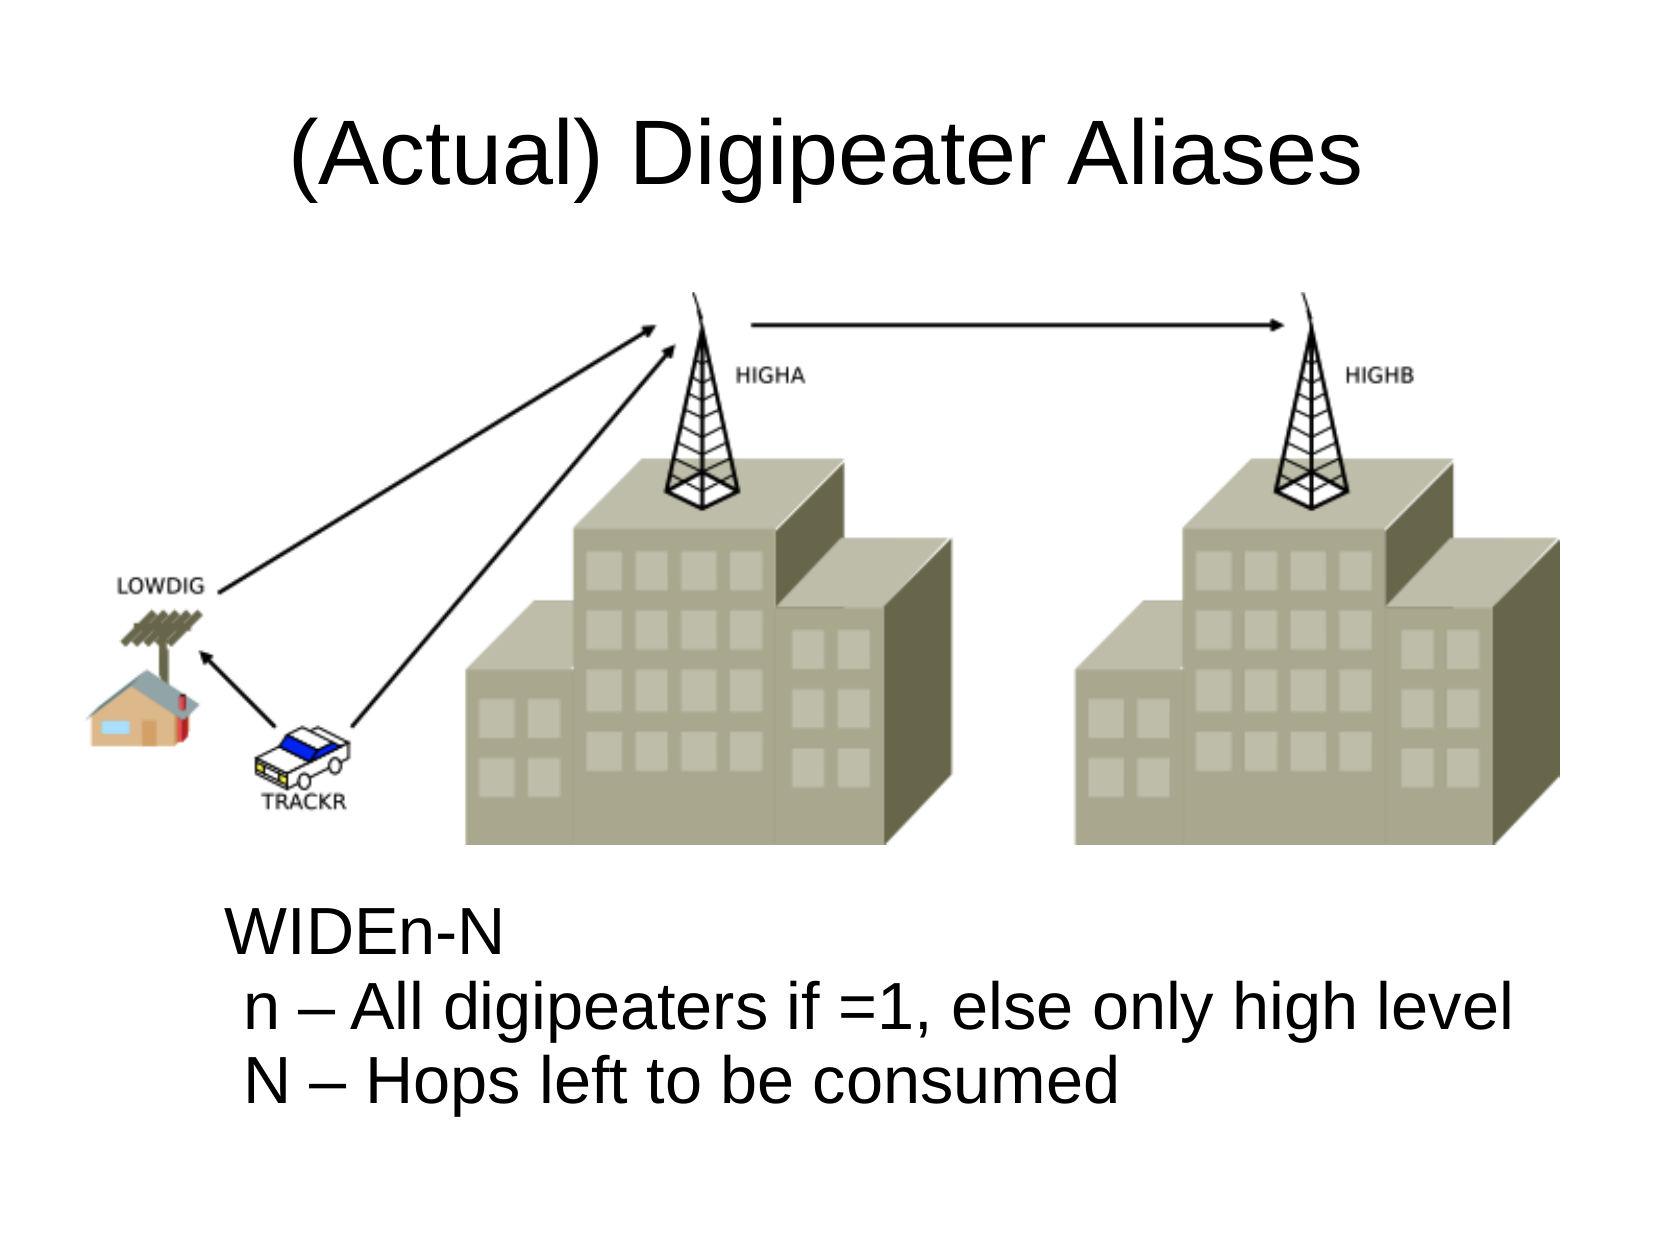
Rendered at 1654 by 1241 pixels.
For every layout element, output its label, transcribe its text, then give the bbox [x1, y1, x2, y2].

text_box WIDEn-N n – All digipeaters if =1, else only high level N – Hops left to be consumed [210, 886, 1532, 1126]
title (Actual) Digipeater Aliases [82, 49, 1571, 257]
picture [72, 292, 1560, 845]
